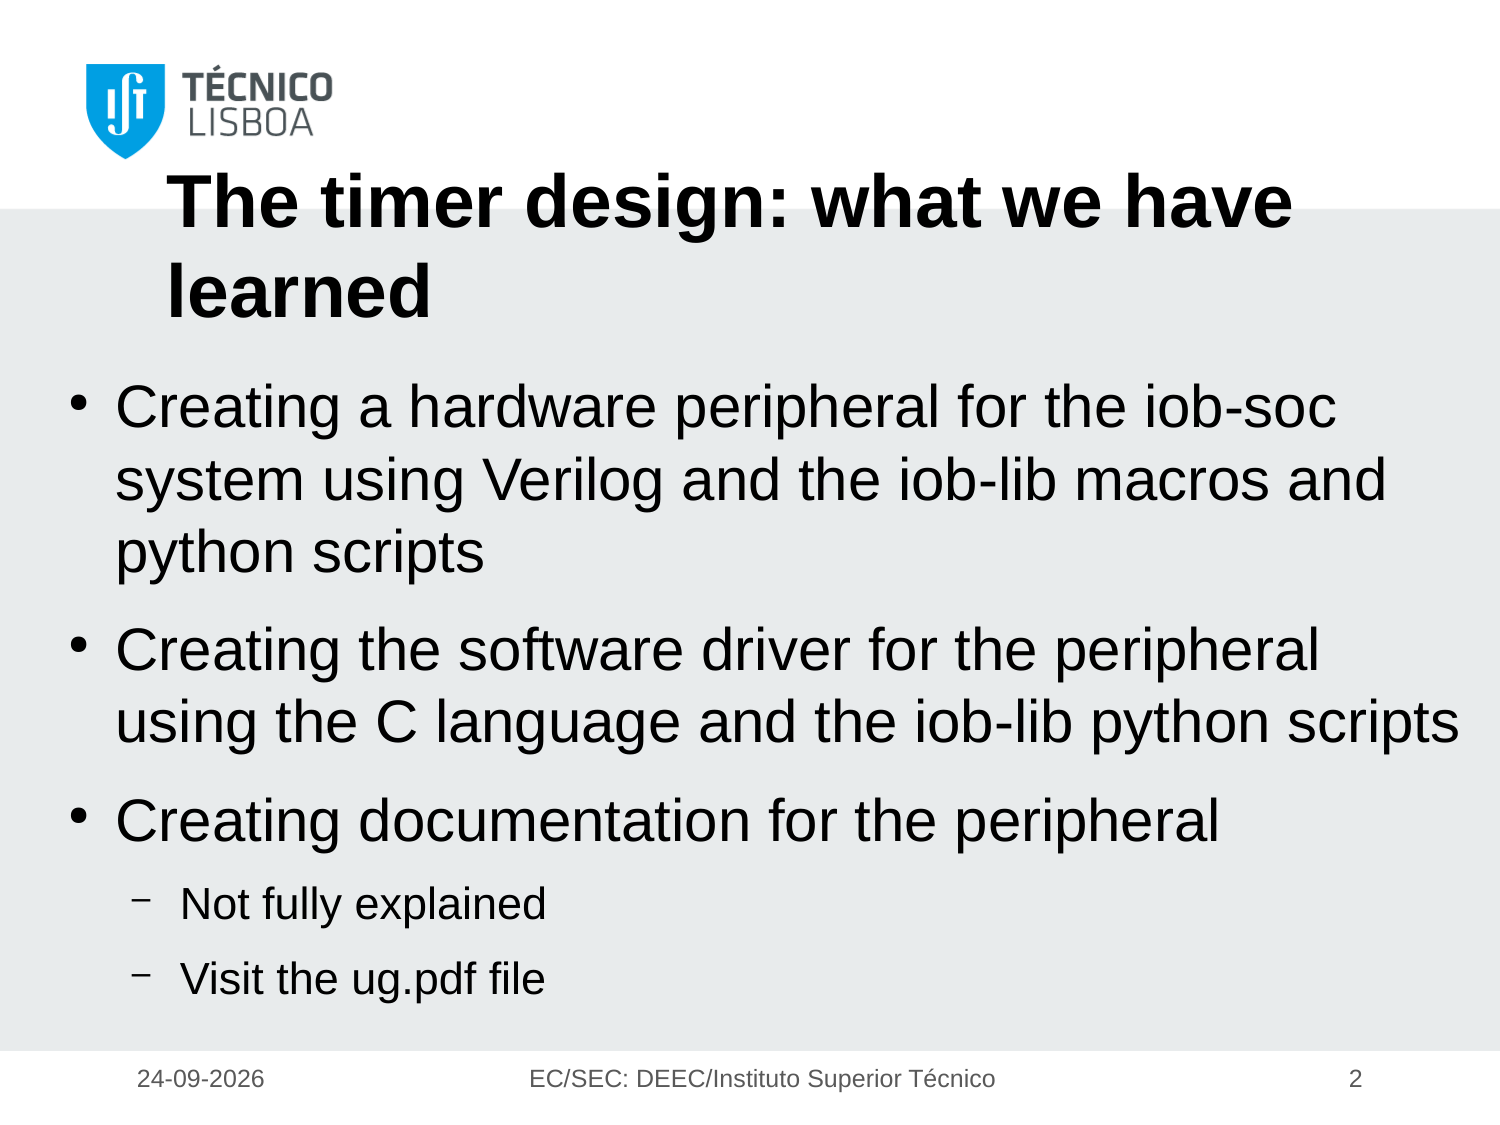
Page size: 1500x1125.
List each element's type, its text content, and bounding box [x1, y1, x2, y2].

footer EC/SEC: DEEC/Instituto Superior Técnico [512, 1052, 1021, 1103]
list Creating a hardware peripheral for the iob-soc system using Verilog and the iob-lib macros and python scripts Creating the software driver for the peripheral using the C language and the iob-lib python scripts Creating documentation for the peripheral Not fully explained Visit the ug.pdf file [52, 367, 1465, 1030]
slide_number <number> [1077, 1052, 1378, 1103]
slide_number 22-10-2020 [121, 1052, 425, 1103]
picture [0, 0, 1500, 1125]
title The timer design: what we have learned [151, 171, 1408, 314]
